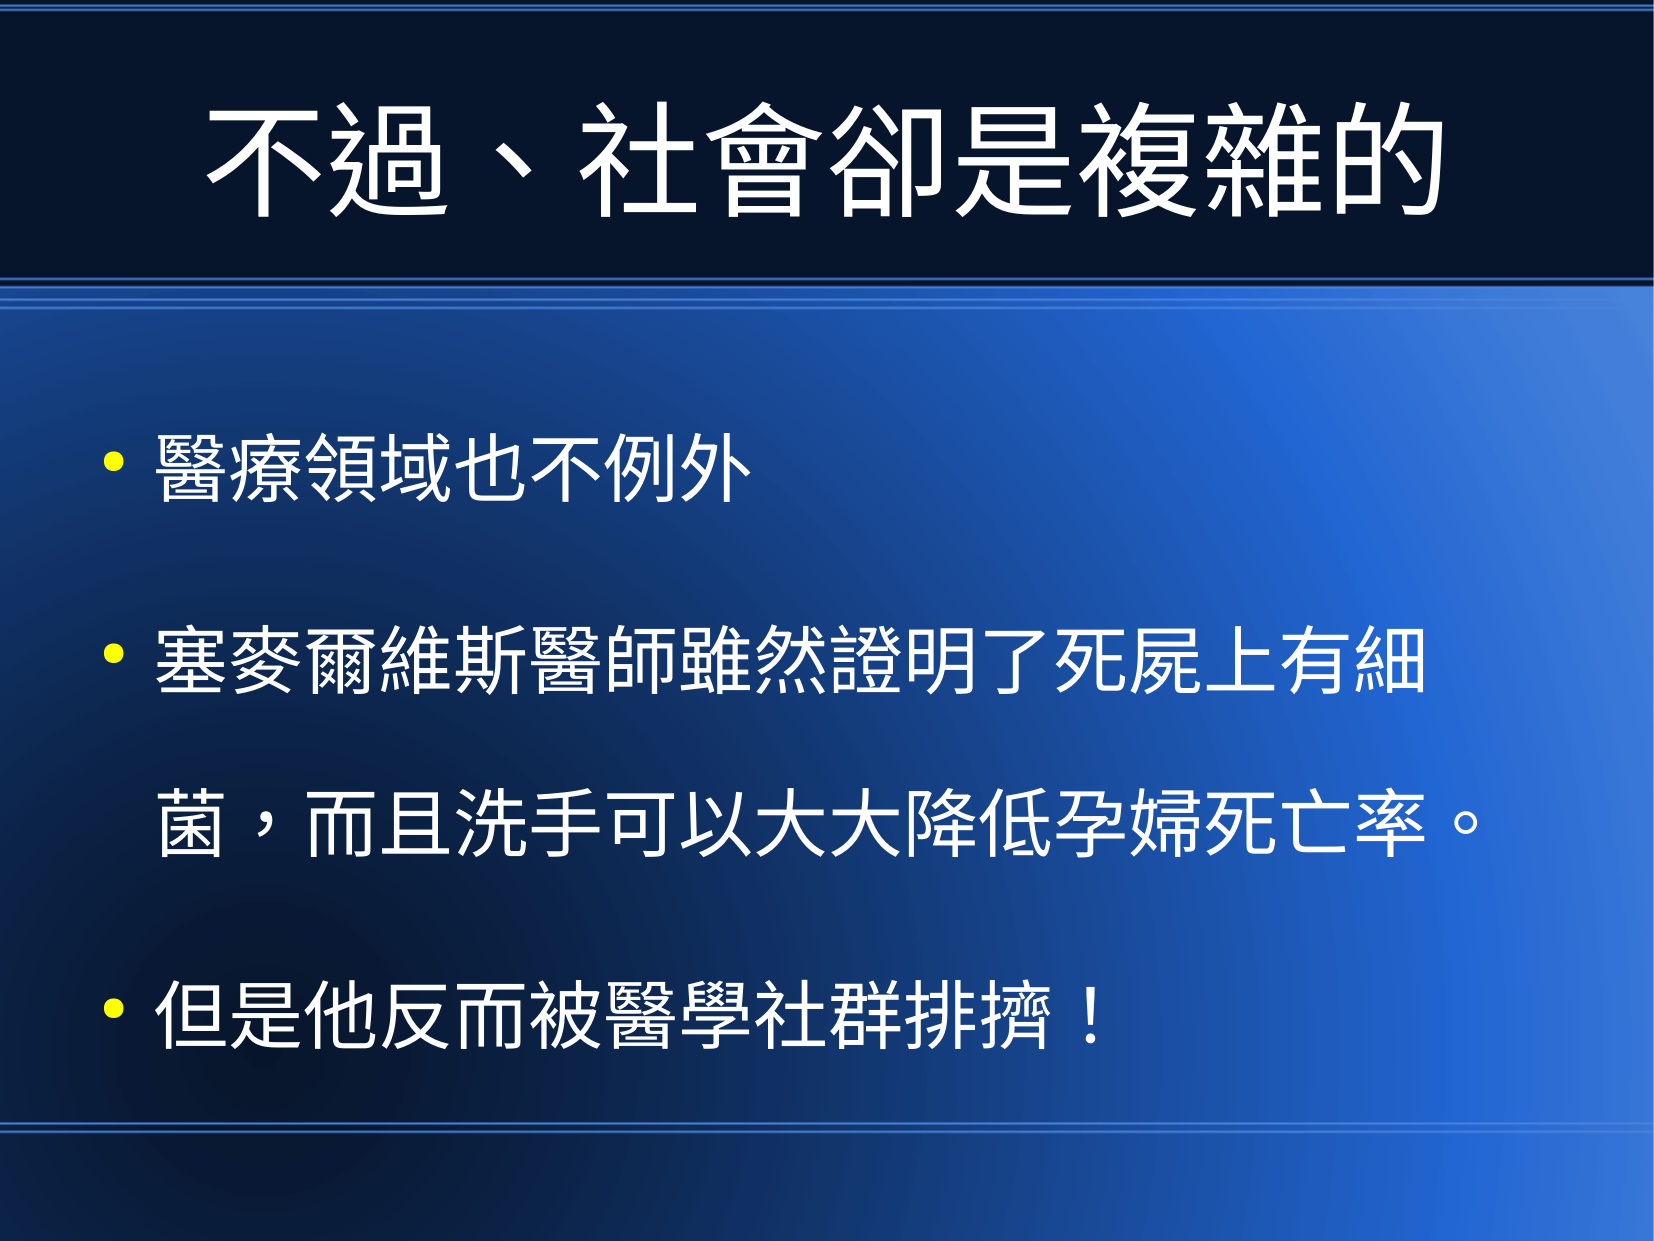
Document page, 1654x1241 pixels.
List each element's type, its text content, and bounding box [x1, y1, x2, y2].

list 醫療領域也不例外 塞麥爾維斯醫師雖然證明了死屍上有細菌，而且洗手可以大大降低孕婦死亡率。 但是他反而被醫學社群排擠！ [82, 355, 1571, 1241]
picture [0, 0, 1654, 1241]
title 不過、社會卻是複雜的 [82, 49, 1571, 257]
